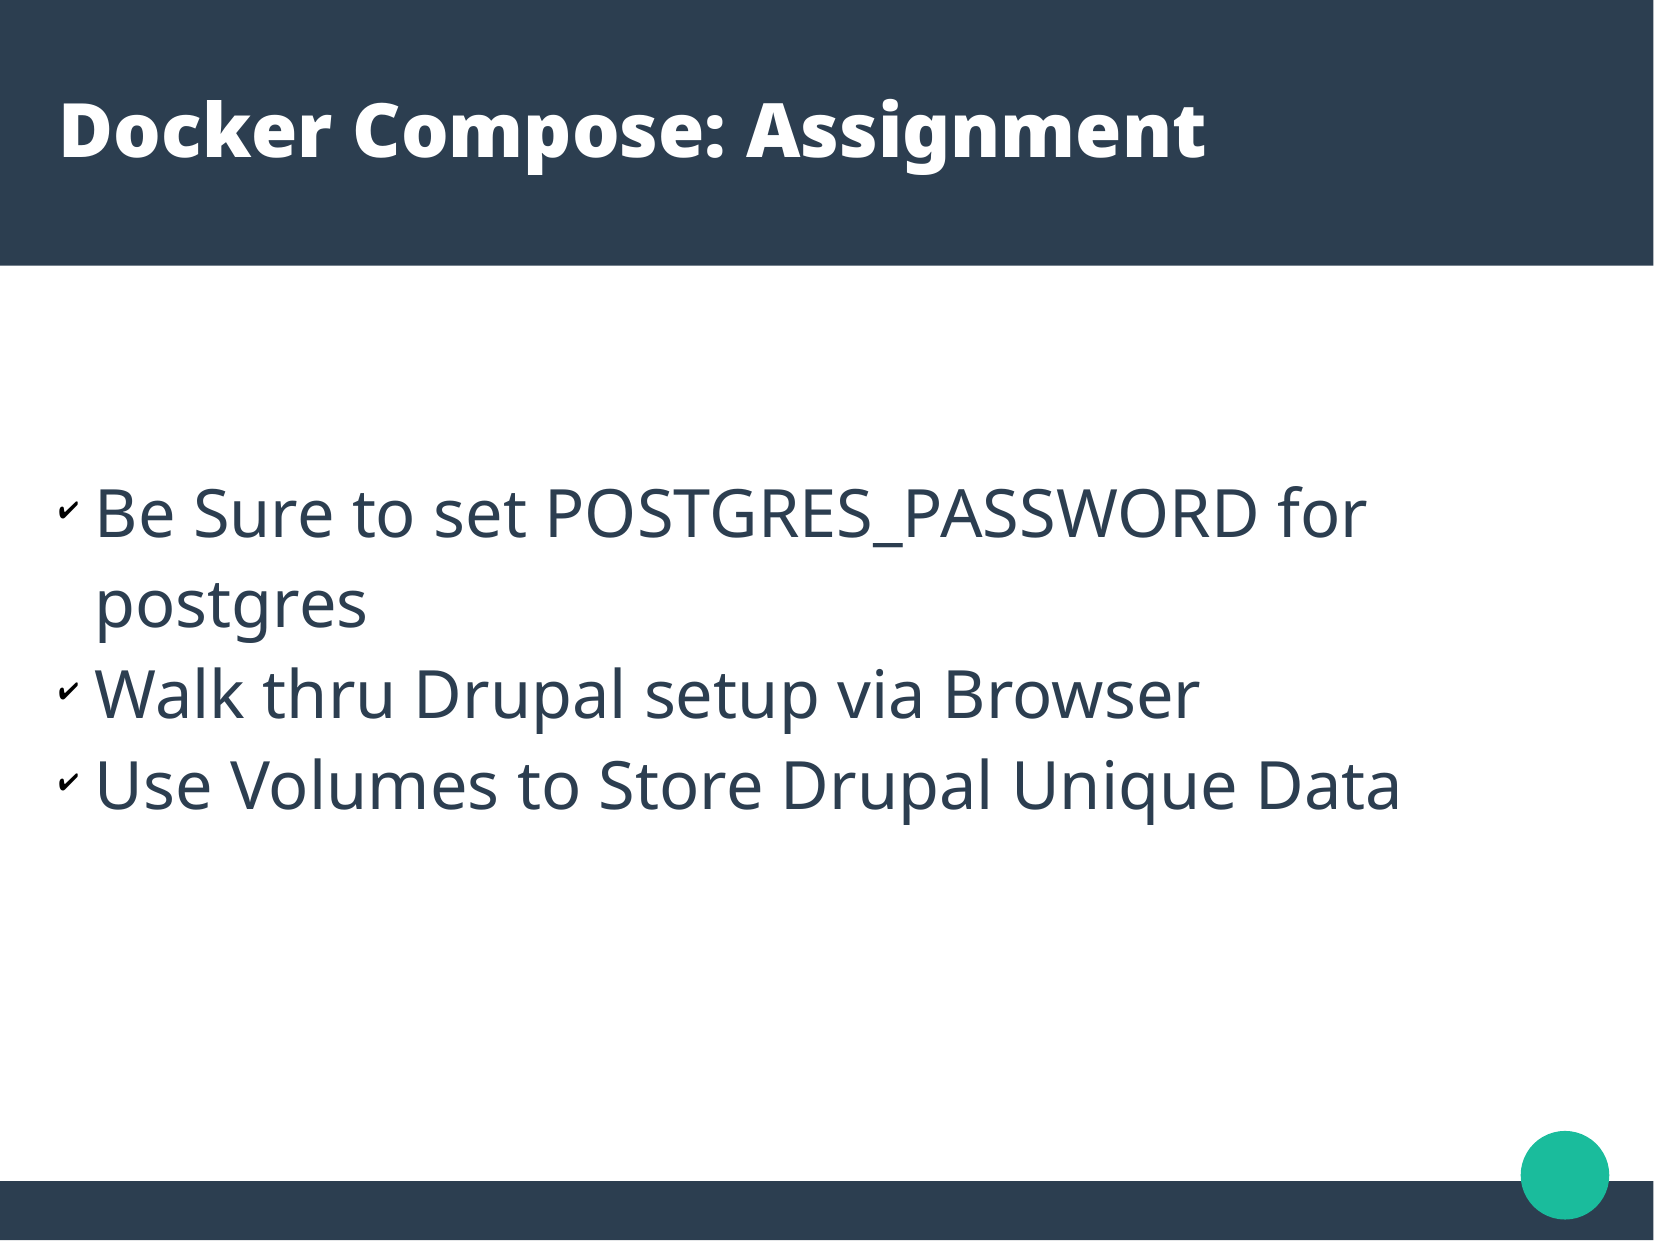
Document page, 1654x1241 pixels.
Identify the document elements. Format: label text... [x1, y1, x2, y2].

title Docker Compose: Assignment [59, 40, 1595, 216]
subtitle Be Sure to set POSTGRES_PASSWORD for postgres Walk thru Drupal setup via Browser Use Volumes to Store Drupal Unique Data [59, 291, 1595, 1186]
